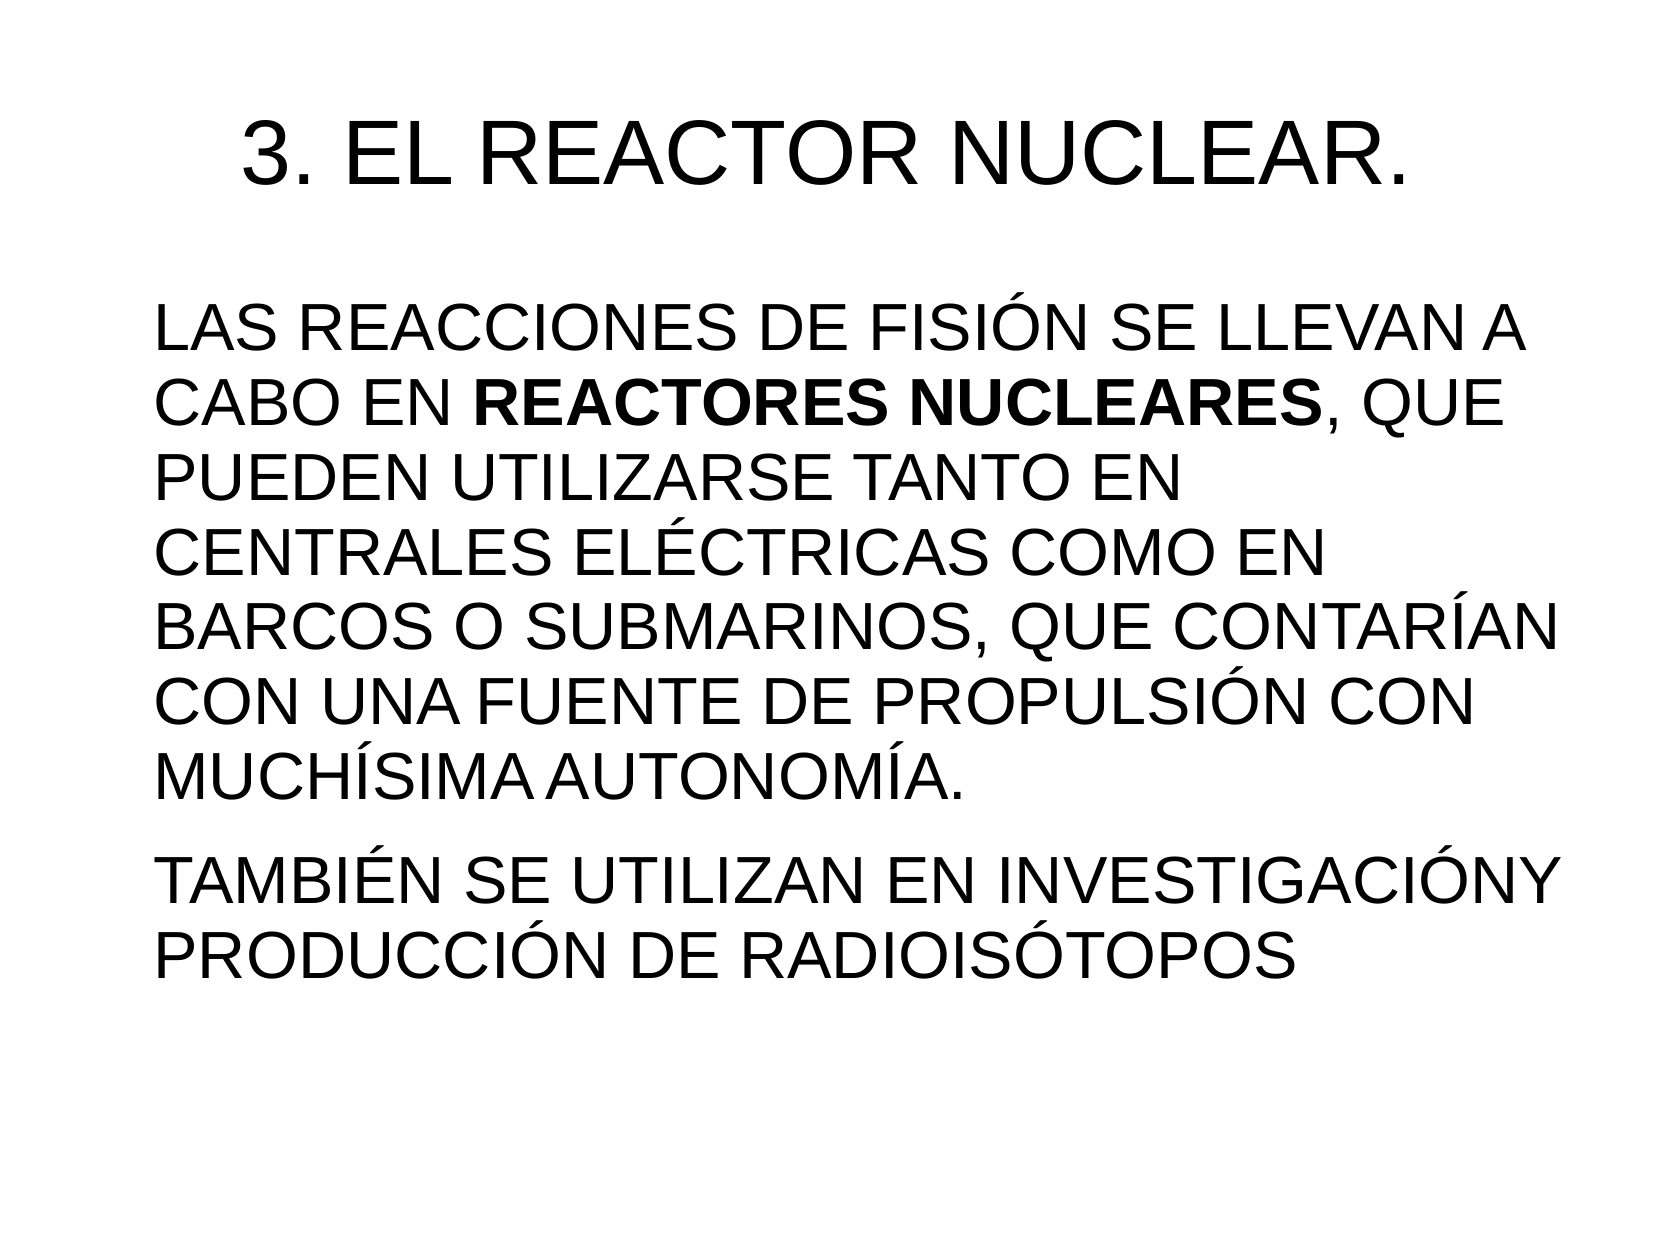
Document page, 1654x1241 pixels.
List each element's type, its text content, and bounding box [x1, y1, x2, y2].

title 3. EL REACTOR NUCLEAR. [82, 56, 1571, 250]
list LAS REACCIONES DE FISIÓN SE LLEVAN A CABO EN REACTORES NUCLEARES, QUE PUEDEN UTILIZARSE TANTO EN CENTRALES ELÉCTRICAS COMO EN BARCOS O SUBMARINOS, QUE CONTARÍAN CON UNA FUENTE DE PROPULSIÓN CON MUCHÍSIMA AUTONOMÍA. TAMBIÉN SE UTILIZAN EN INVESTIGACIÓNY PRODUCCIÓN DE RADIOISÓTOPOS [82, 290, 1571, 1109]
